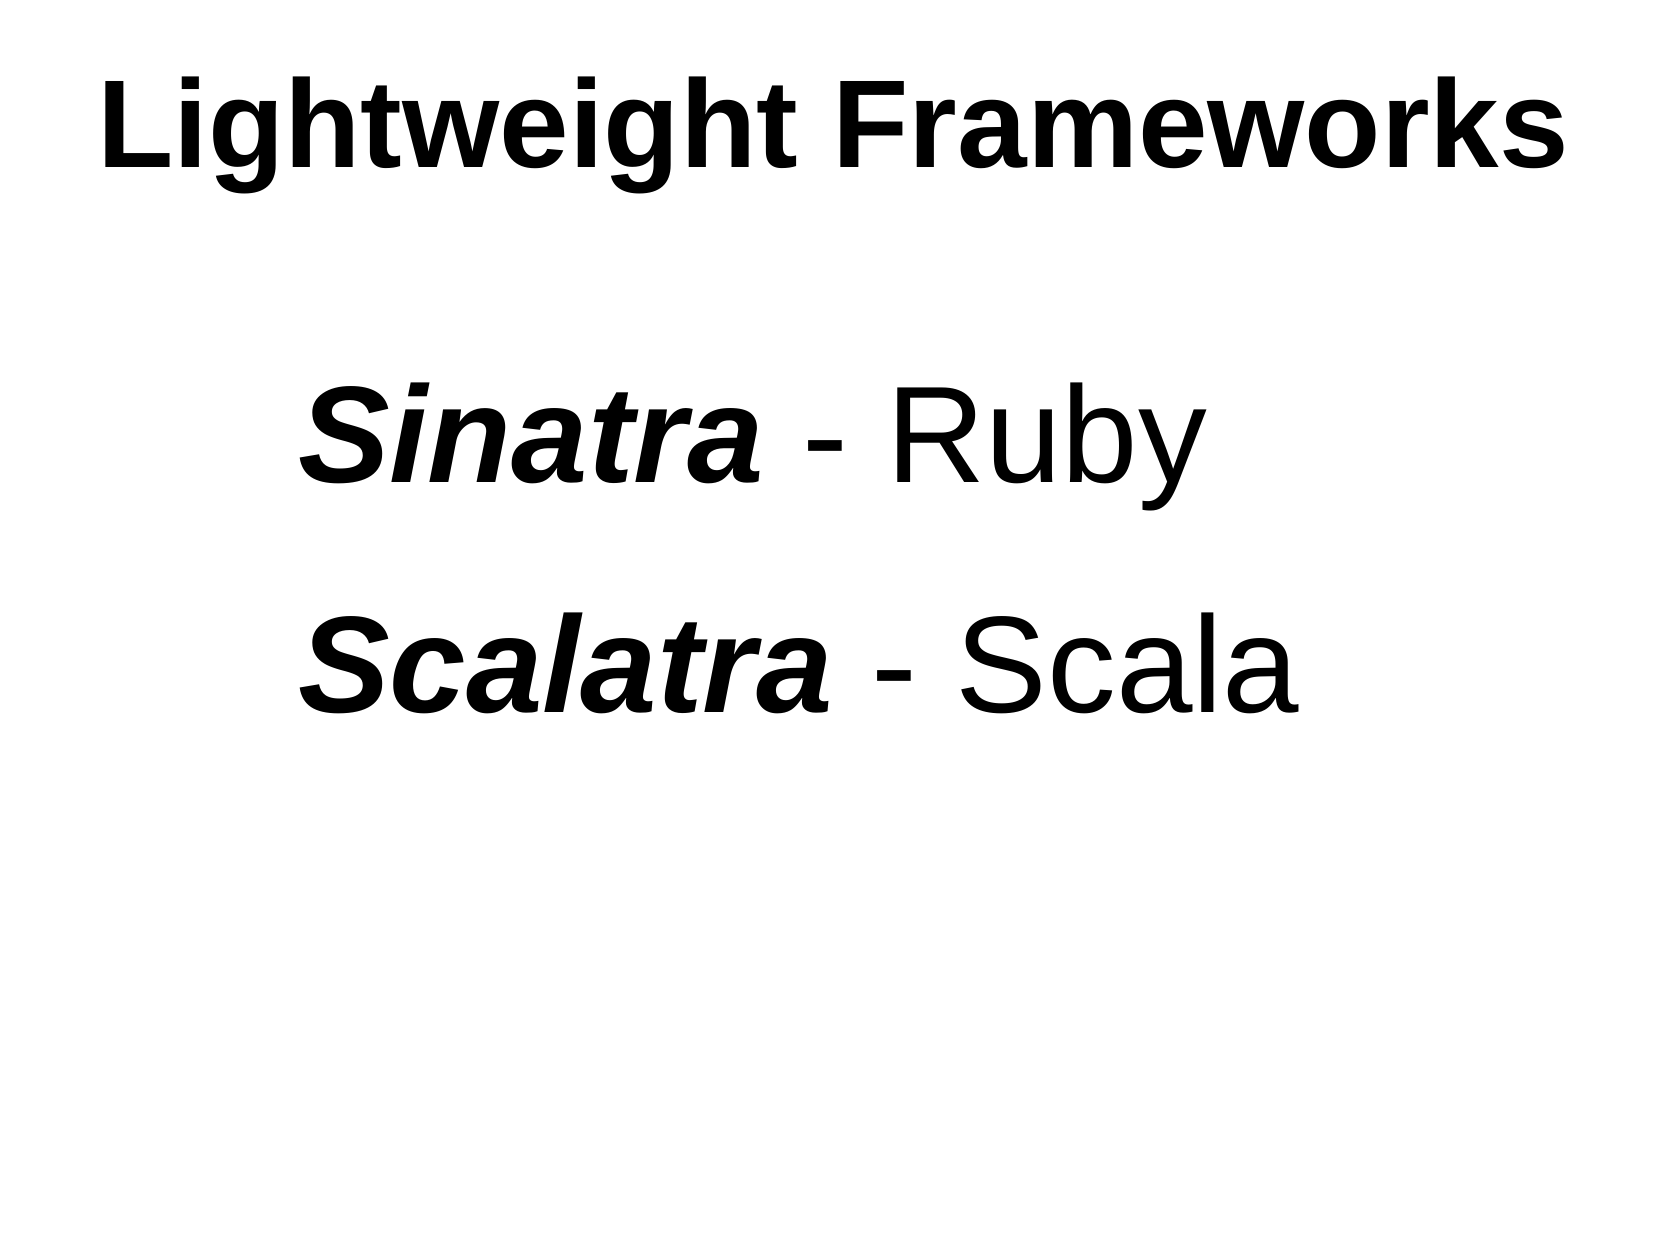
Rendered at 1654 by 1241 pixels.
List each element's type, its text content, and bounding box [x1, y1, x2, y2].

text_box Lightweight Frameworks [82, 47, 1585, 202]
text_box Sinatra - Ruby Scalatra - Scala [283, 273, 1315, 904]
